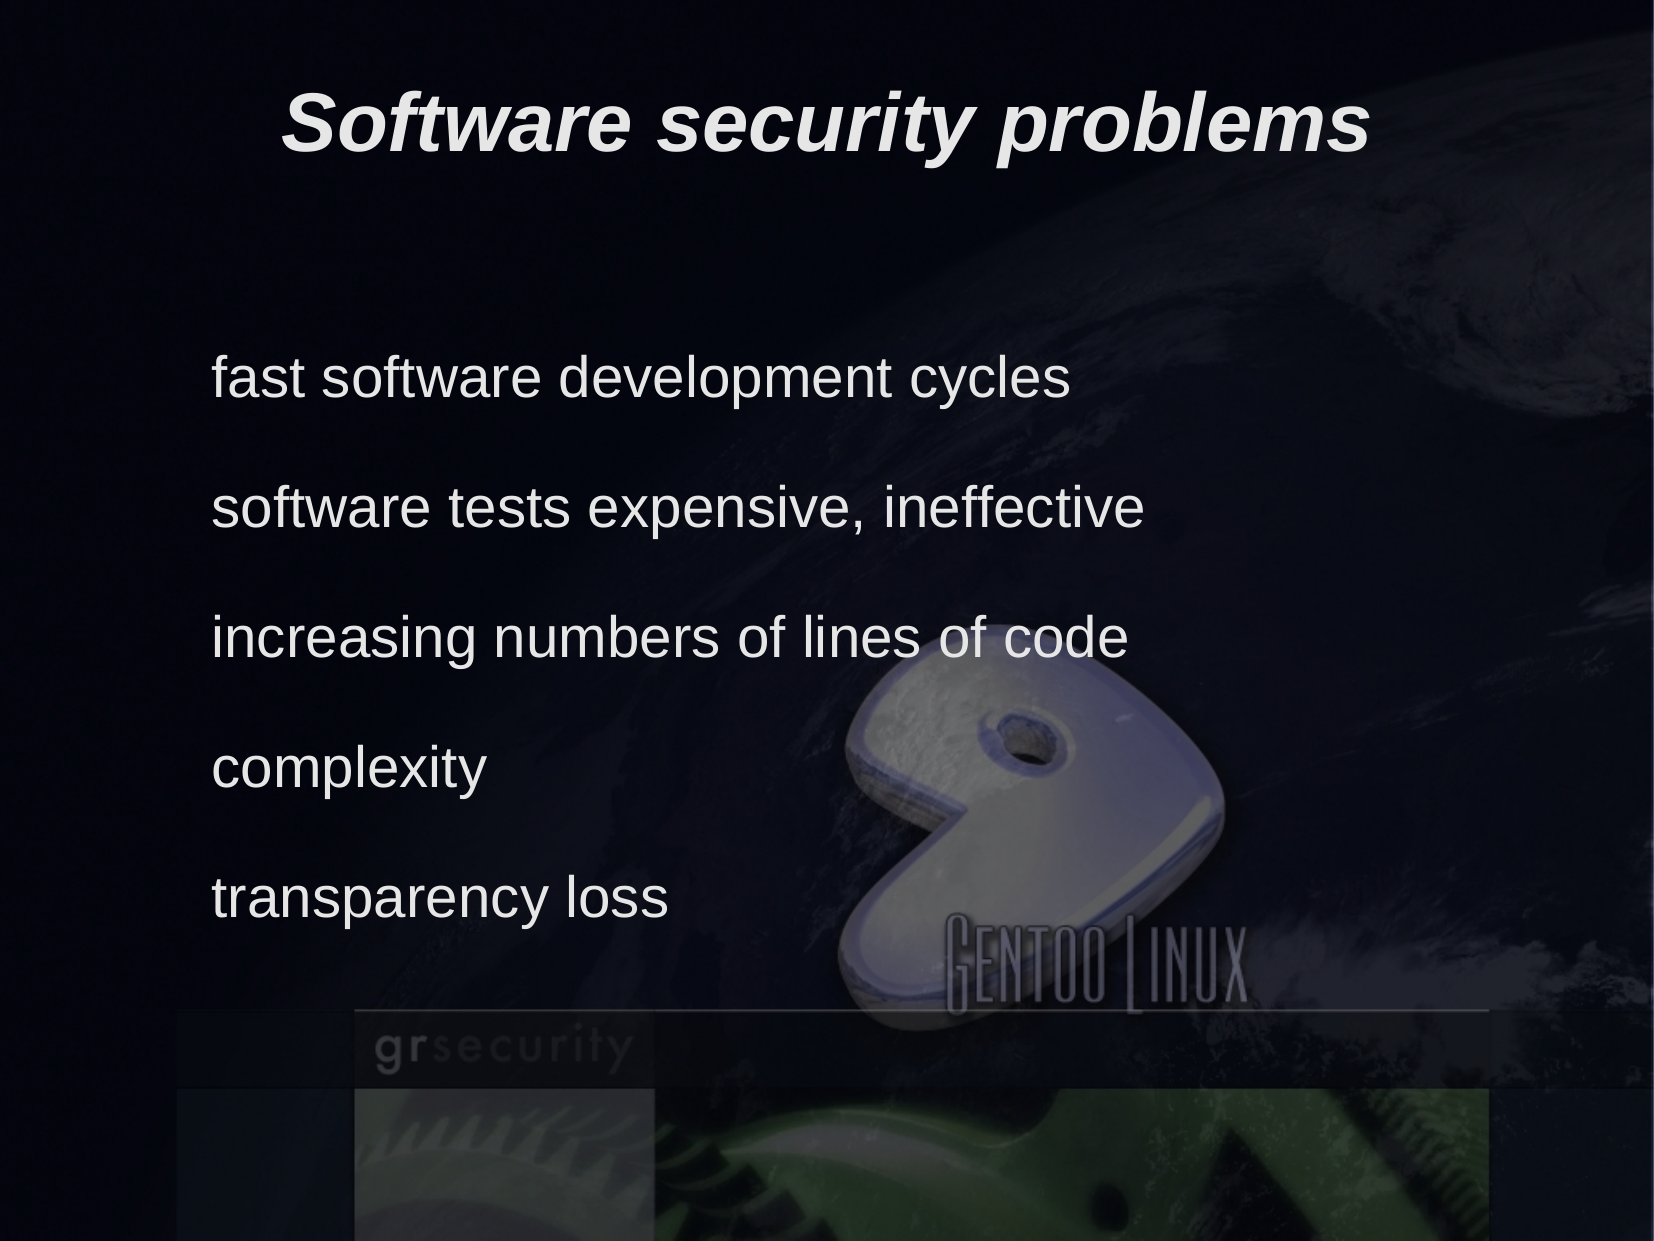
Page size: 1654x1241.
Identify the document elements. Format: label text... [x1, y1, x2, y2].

title Software security problems [121, 19, 1534, 227]
list fast software development cycles software tests expensive, ineffective increasing numbers of lines of code complexity transparency loss [152, 344, 1534, 1127]
picture [0, 0, 1654, 1241]
